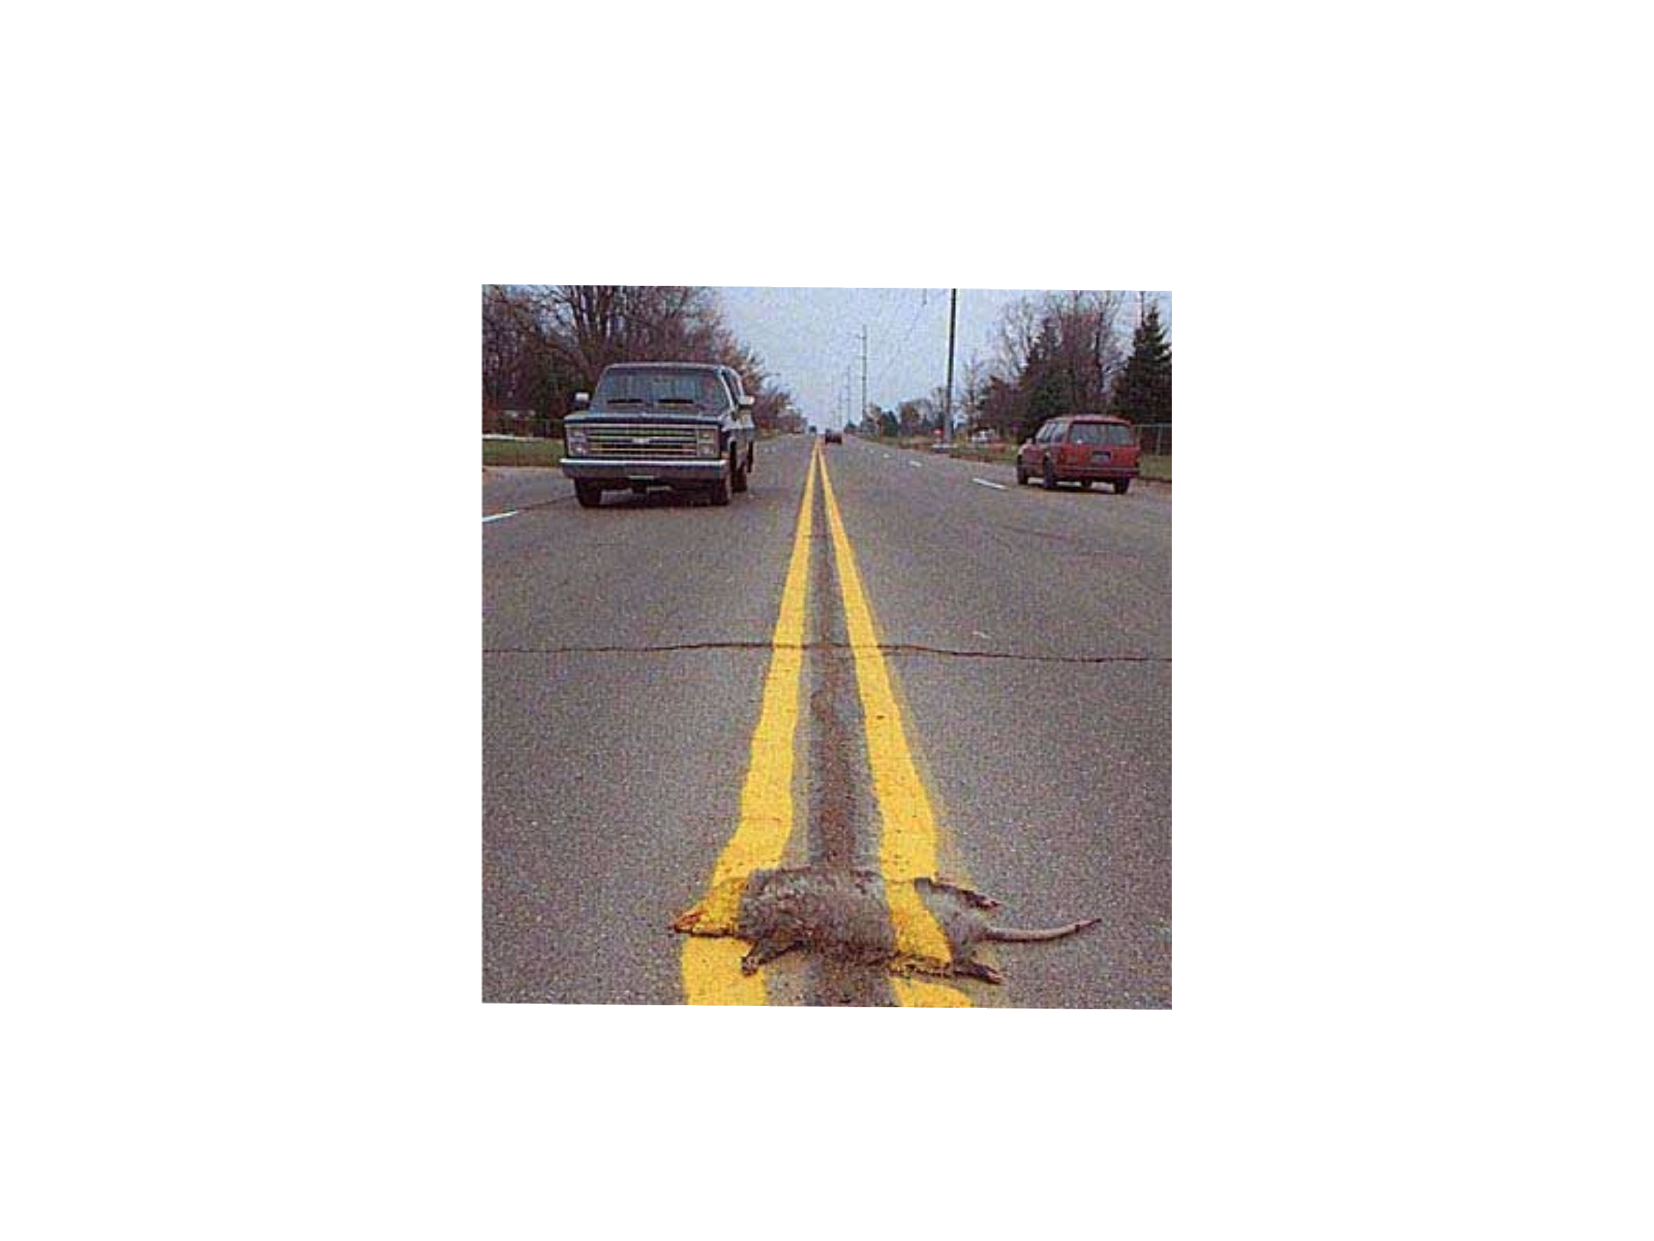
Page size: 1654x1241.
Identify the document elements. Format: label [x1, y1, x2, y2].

picture [481, 283, 1172, 1010]
